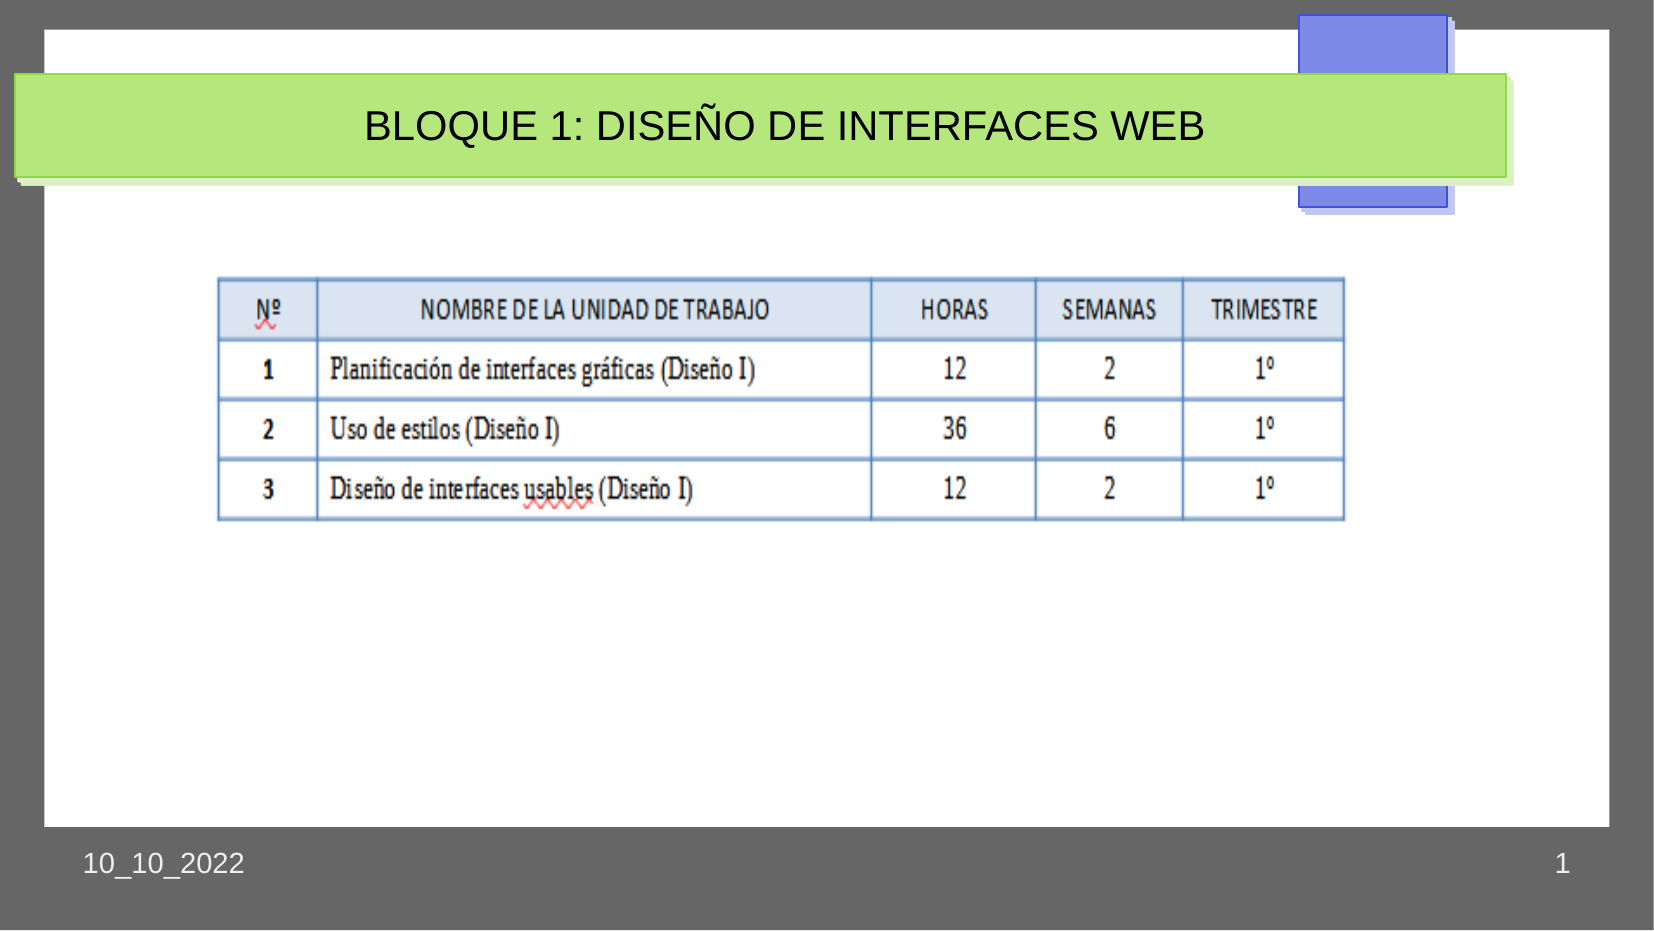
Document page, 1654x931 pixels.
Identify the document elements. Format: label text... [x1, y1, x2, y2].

subtitle [88, 206, 1565, 739]
picture [206, 265, 1359, 532]
title BLOQUE 1: DISEÑO DE INTERFACES WEB [29, 73, 1447, 178]
